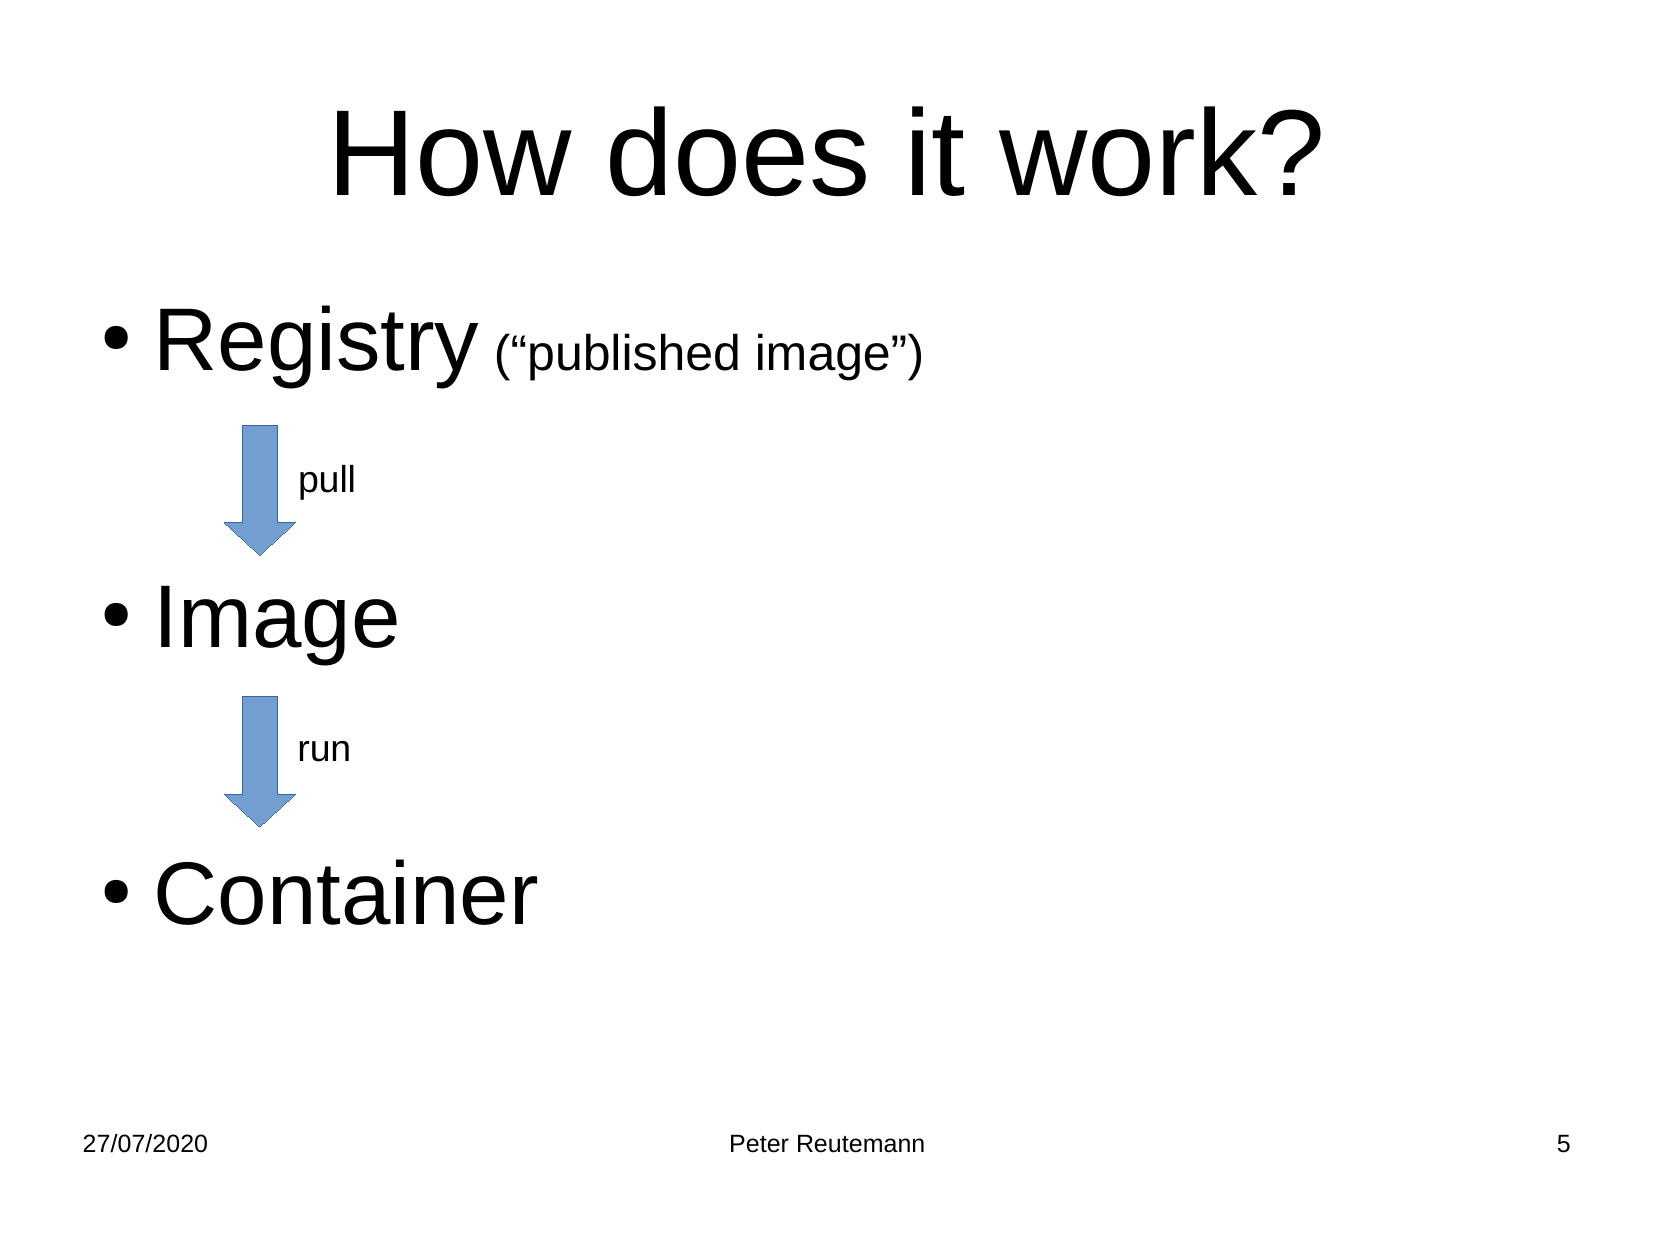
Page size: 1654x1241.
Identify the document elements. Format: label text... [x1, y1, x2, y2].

text_box [224, 425, 296, 556]
text_box run [282, 720, 367, 778]
title How does it work? [82, 49, 1571, 257]
list Registry (“published image”) Image Container [82, 290, 1571, 1010]
text_box [224, 696, 296, 827]
text_box pull [283, 451, 372, 508]
